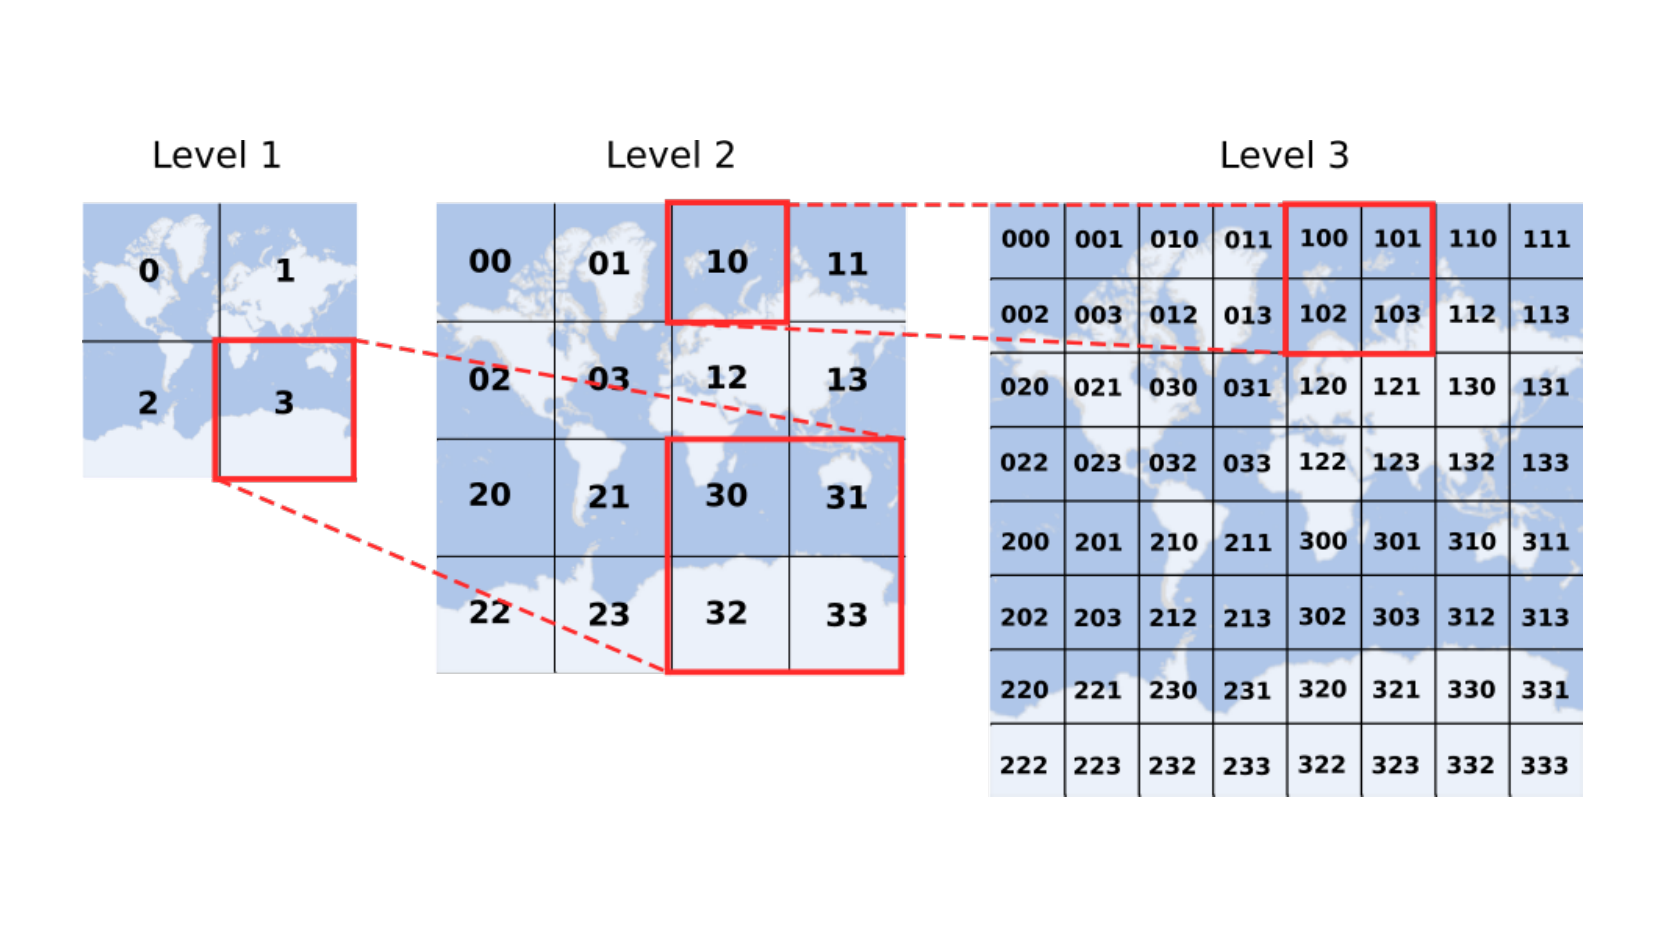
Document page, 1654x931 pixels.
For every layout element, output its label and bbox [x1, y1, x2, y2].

picture [82, 140, 1583, 797]
